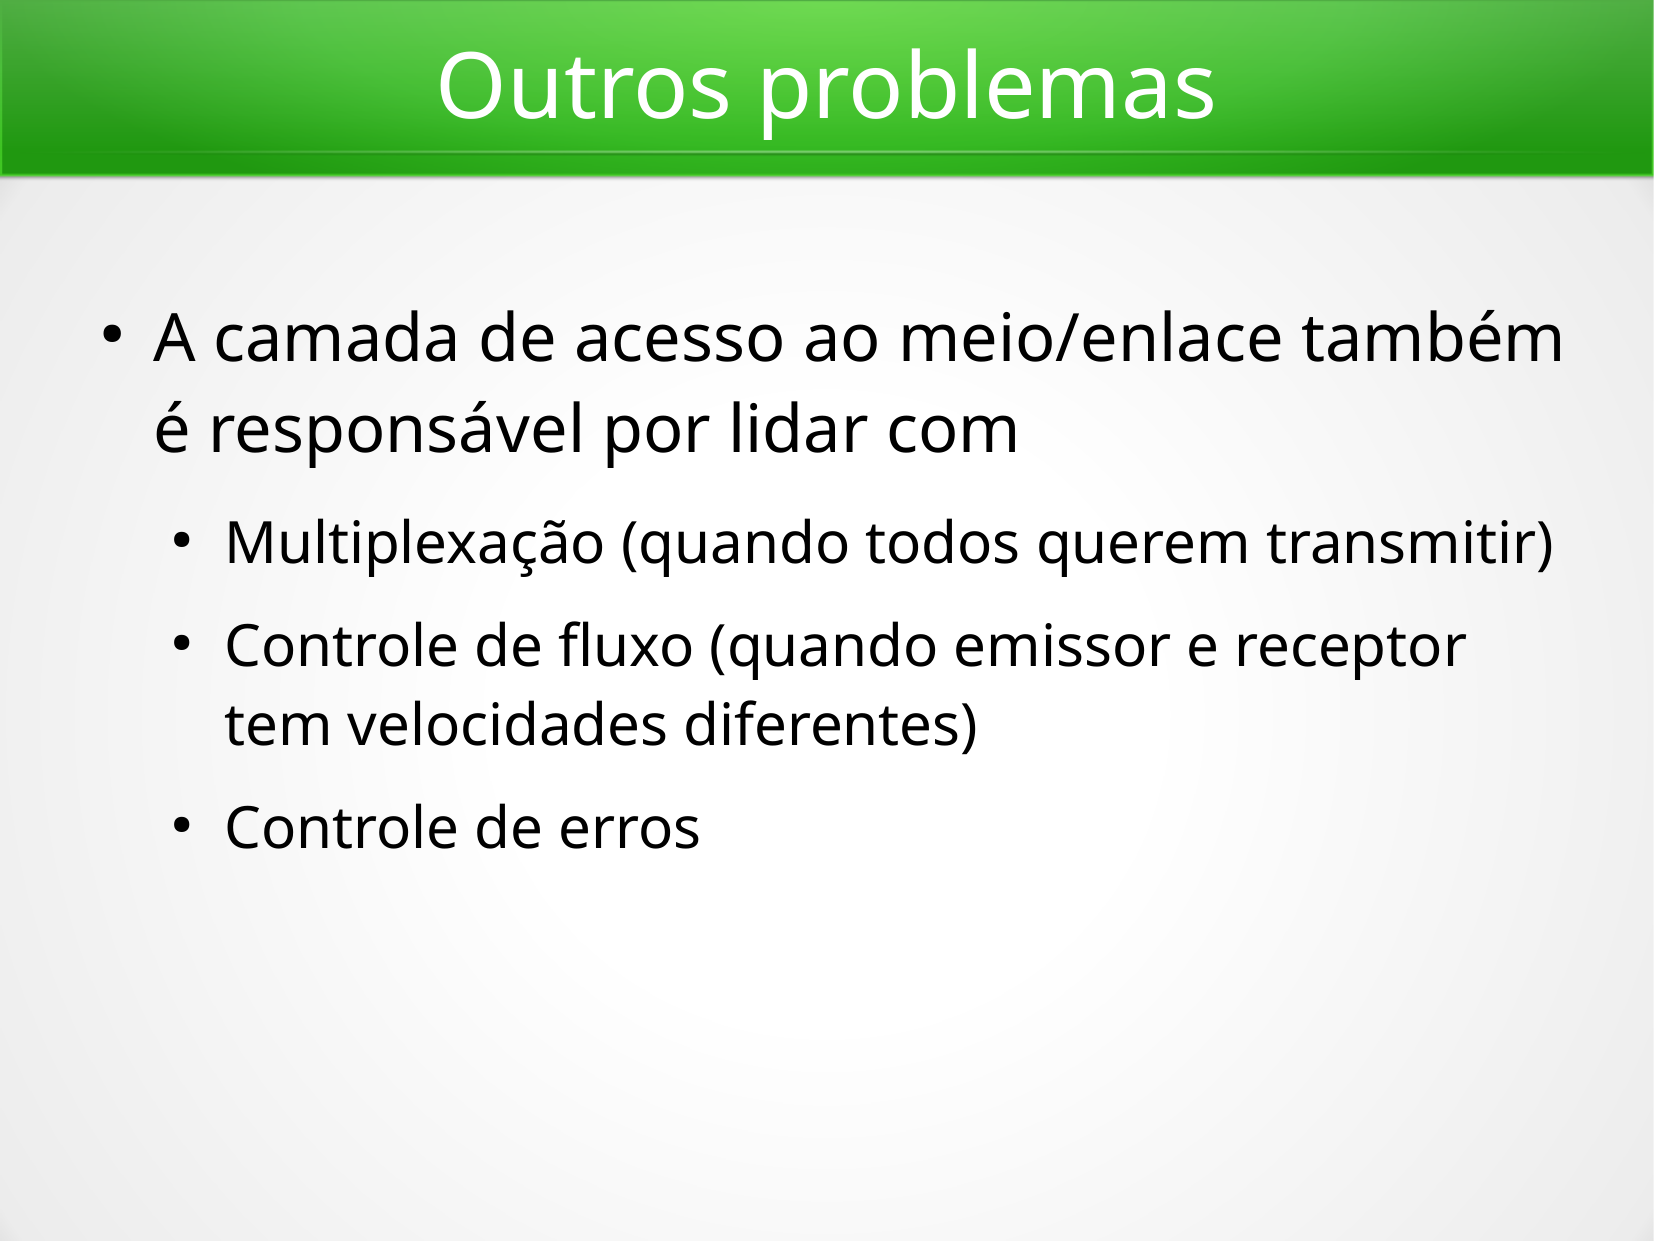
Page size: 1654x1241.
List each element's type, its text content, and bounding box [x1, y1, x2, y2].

picture [0, 0, 1654, 1241]
title Outros problemas [82, 11, 1571, 154]
list A camada de acesso ao meio/enlace também é responsável por lidar com Multiplexação (quando todos querem transmitir) Controle de fluxo (quando emissor e receptor tem velocidades diferentes) Controle de erros [82, 290, 1571, 1010]
